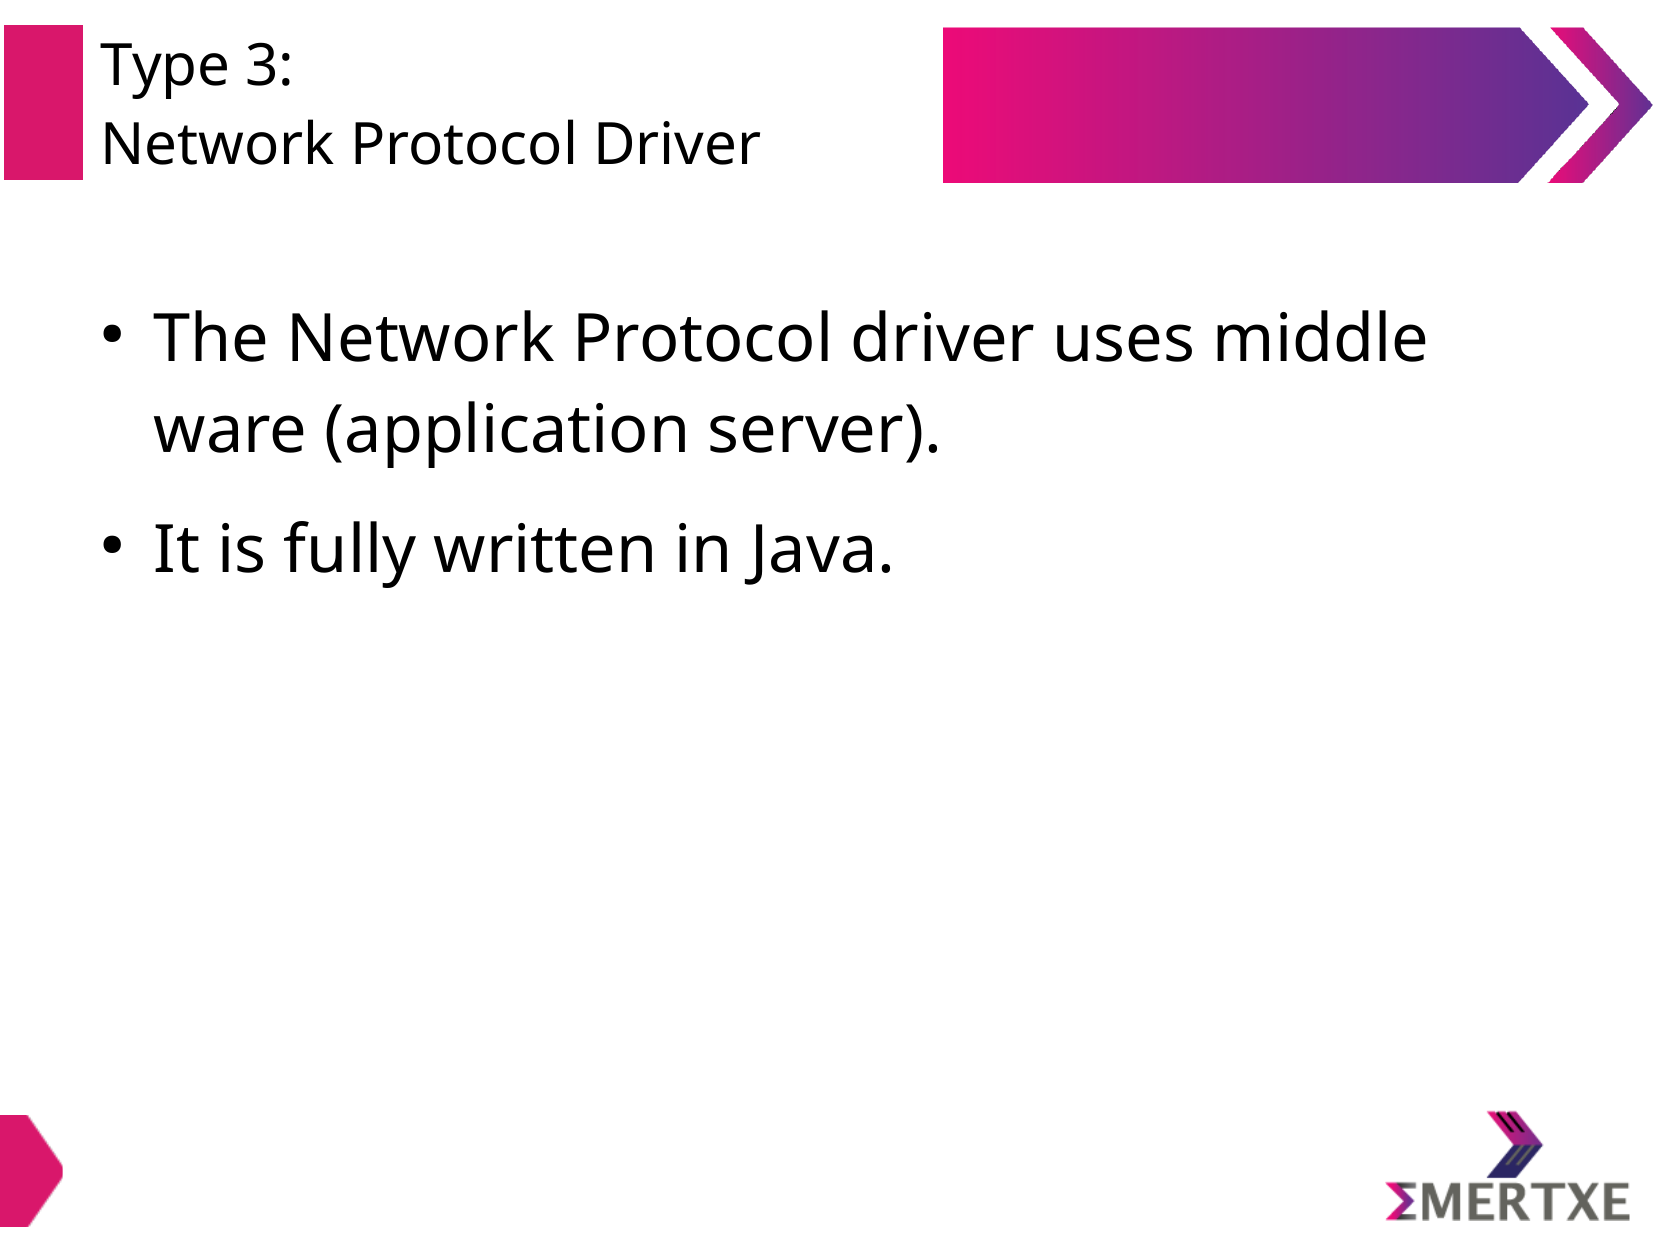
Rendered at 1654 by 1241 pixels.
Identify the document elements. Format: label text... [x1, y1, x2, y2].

picture [1385, 1107, 1631, 1221]
title Type 3: Network Protocol Driver [30, 30, 1519, 238]
list The Network Protocol driver uses middle ware (application server). It is fully written in Java. [82, 290, 1571, 1010]
picture [943, 27, 1653, 183]
